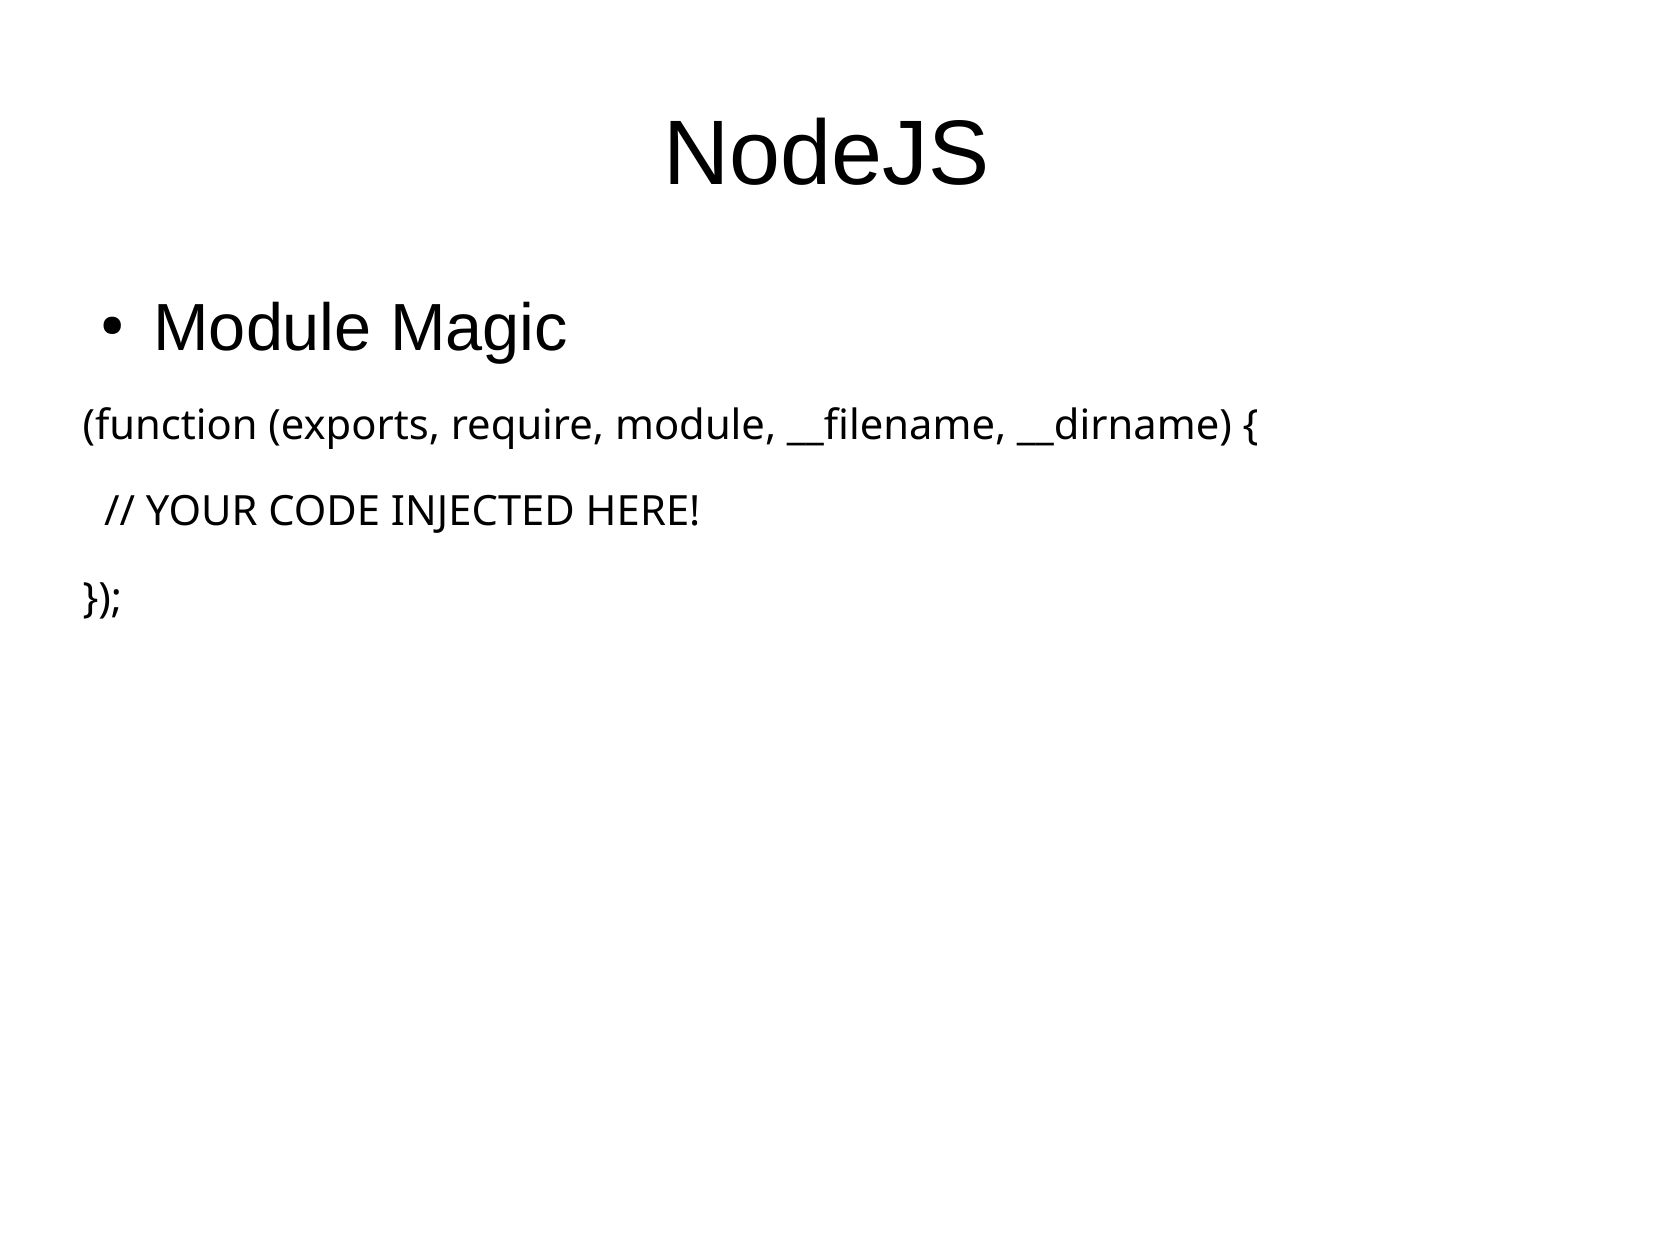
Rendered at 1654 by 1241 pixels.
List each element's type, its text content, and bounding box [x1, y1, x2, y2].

list Module Magic (function (exports, require, module, __filename, __dirname) { // YOUR CODE INJECTED HERE! }); [82, 290, 1571, 1010]
title NodeJS [82, 49, 1571, 257]
